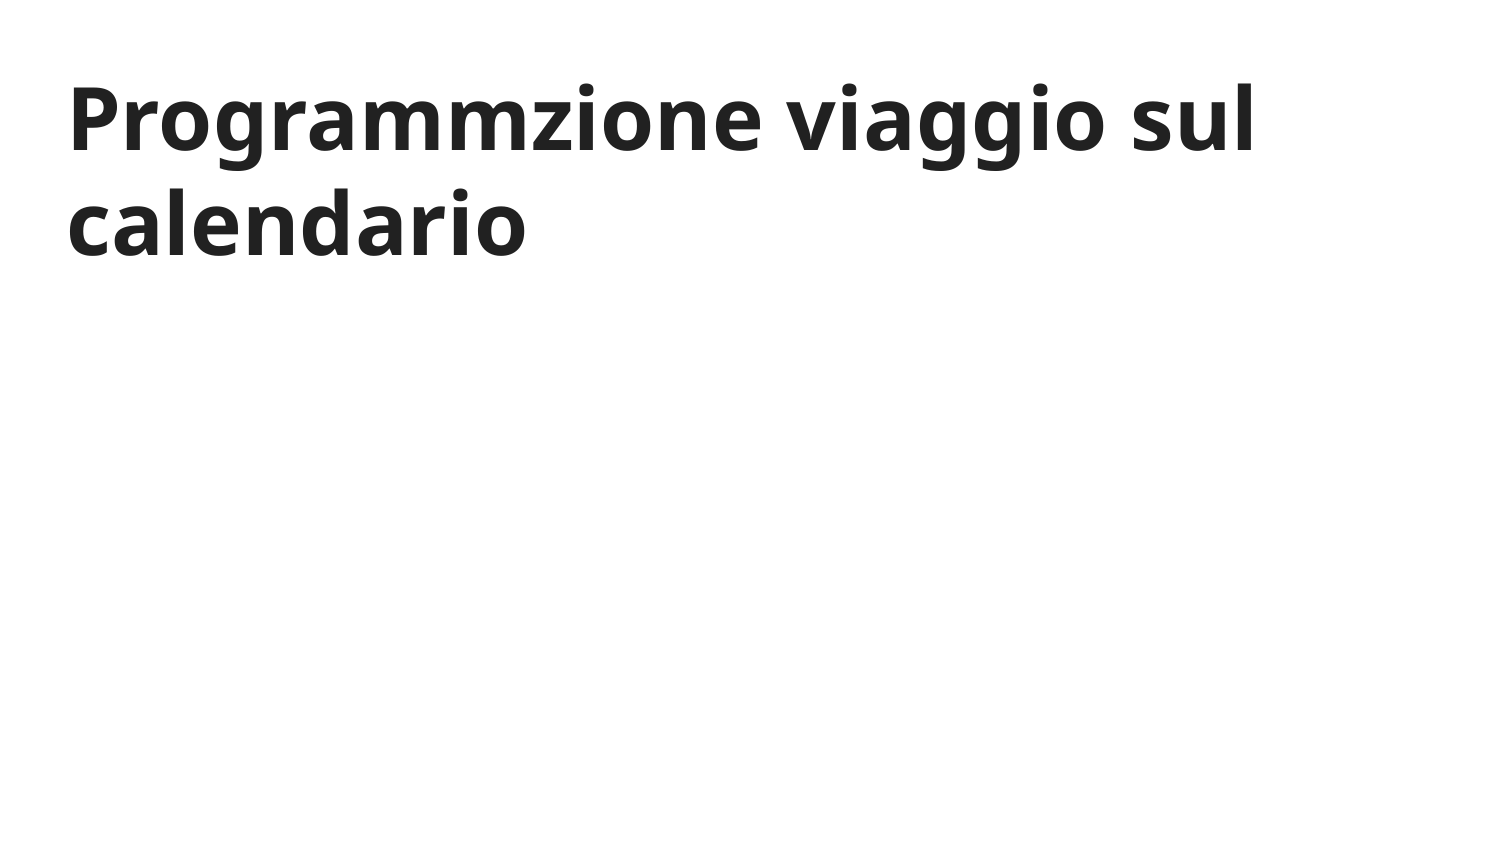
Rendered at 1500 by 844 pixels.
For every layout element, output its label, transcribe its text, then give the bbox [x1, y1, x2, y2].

title Programmzione viaggio sul calendario [51, 48, 1449, 180]
